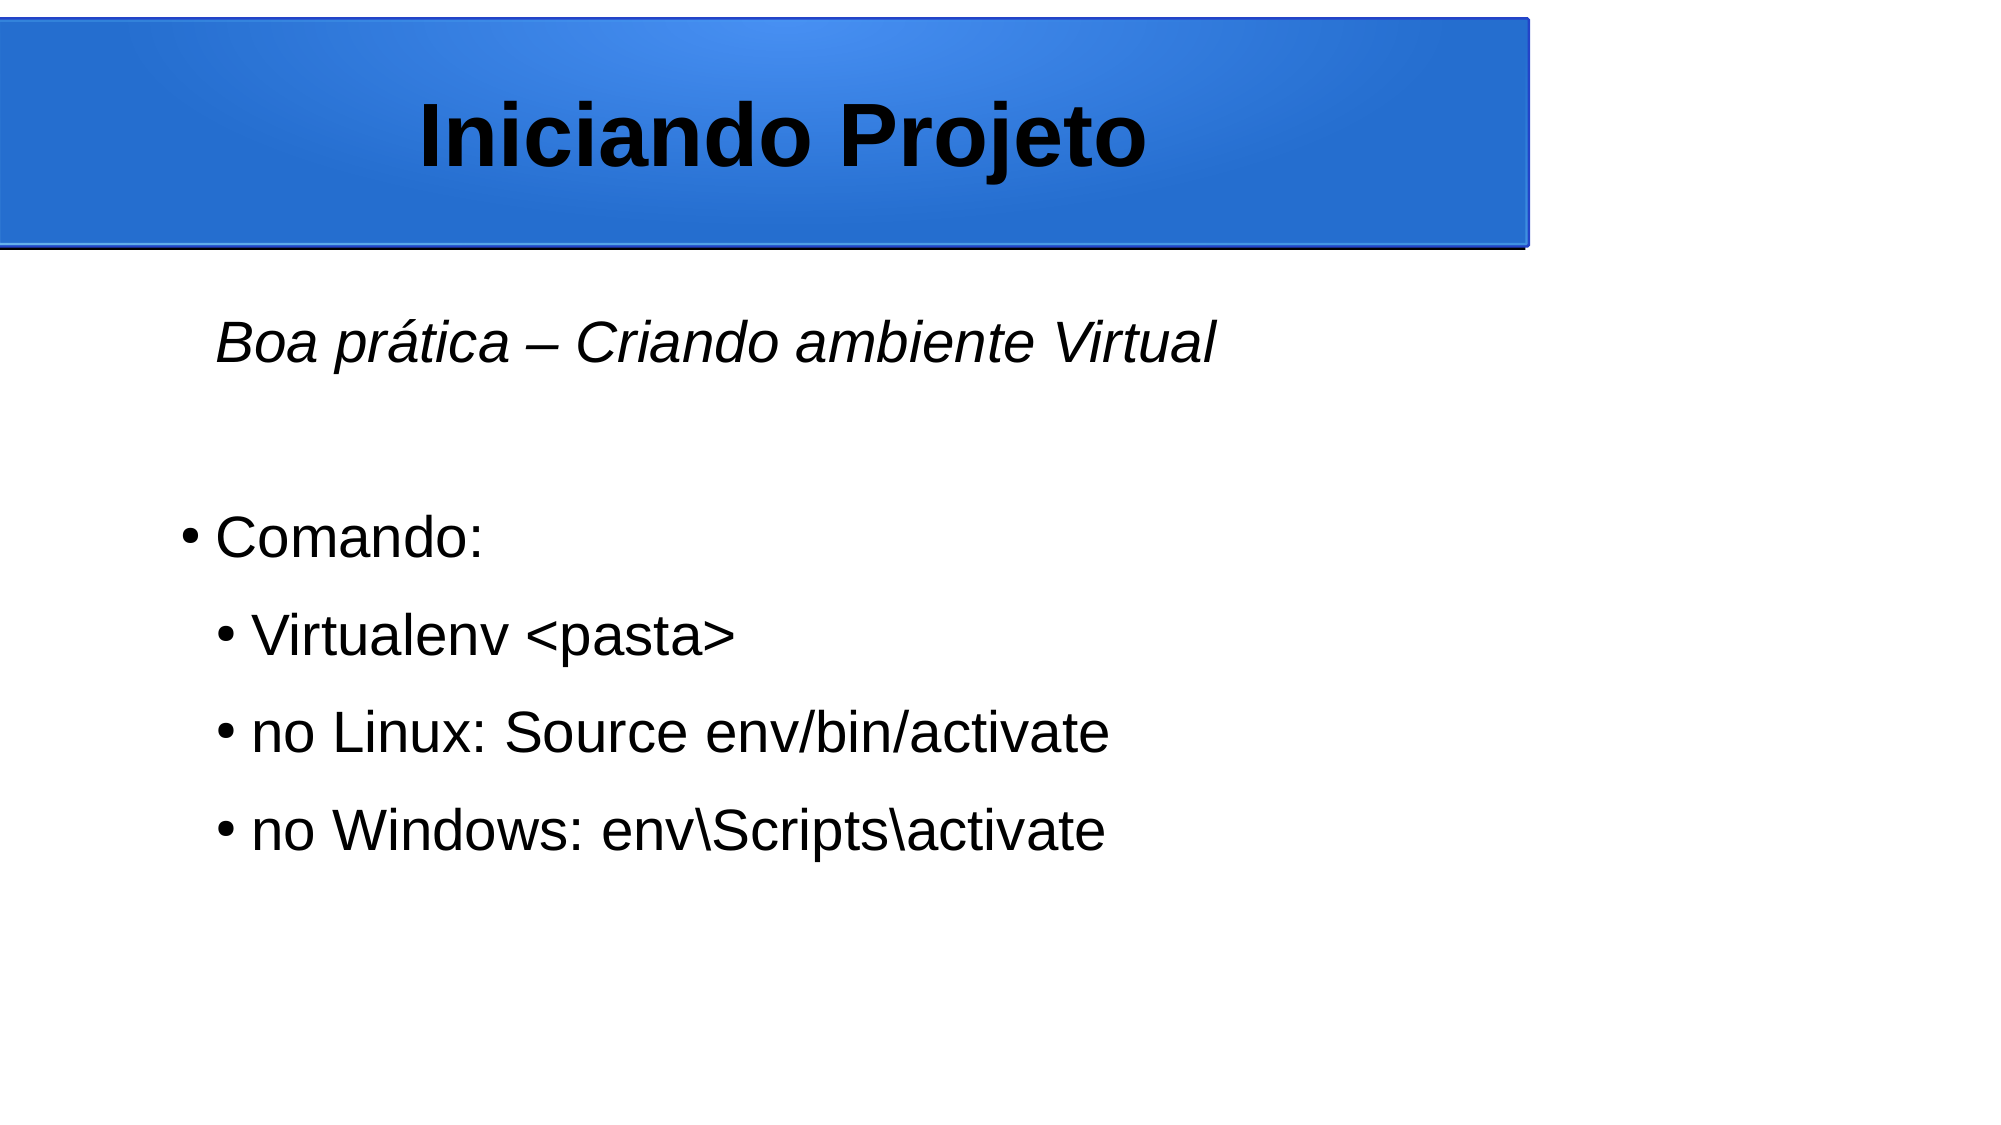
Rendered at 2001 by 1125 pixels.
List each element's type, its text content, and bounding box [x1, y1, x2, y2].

title Iniciando Projeto [99, 42, 1493, 229]
text_box Boa prática – Criando ambiente Virtual Comando: Virtualenv <pasta> no Linux: Source env/bin/activate no Windows: env\Scripts\activate [165, 270, 1867, 838]
